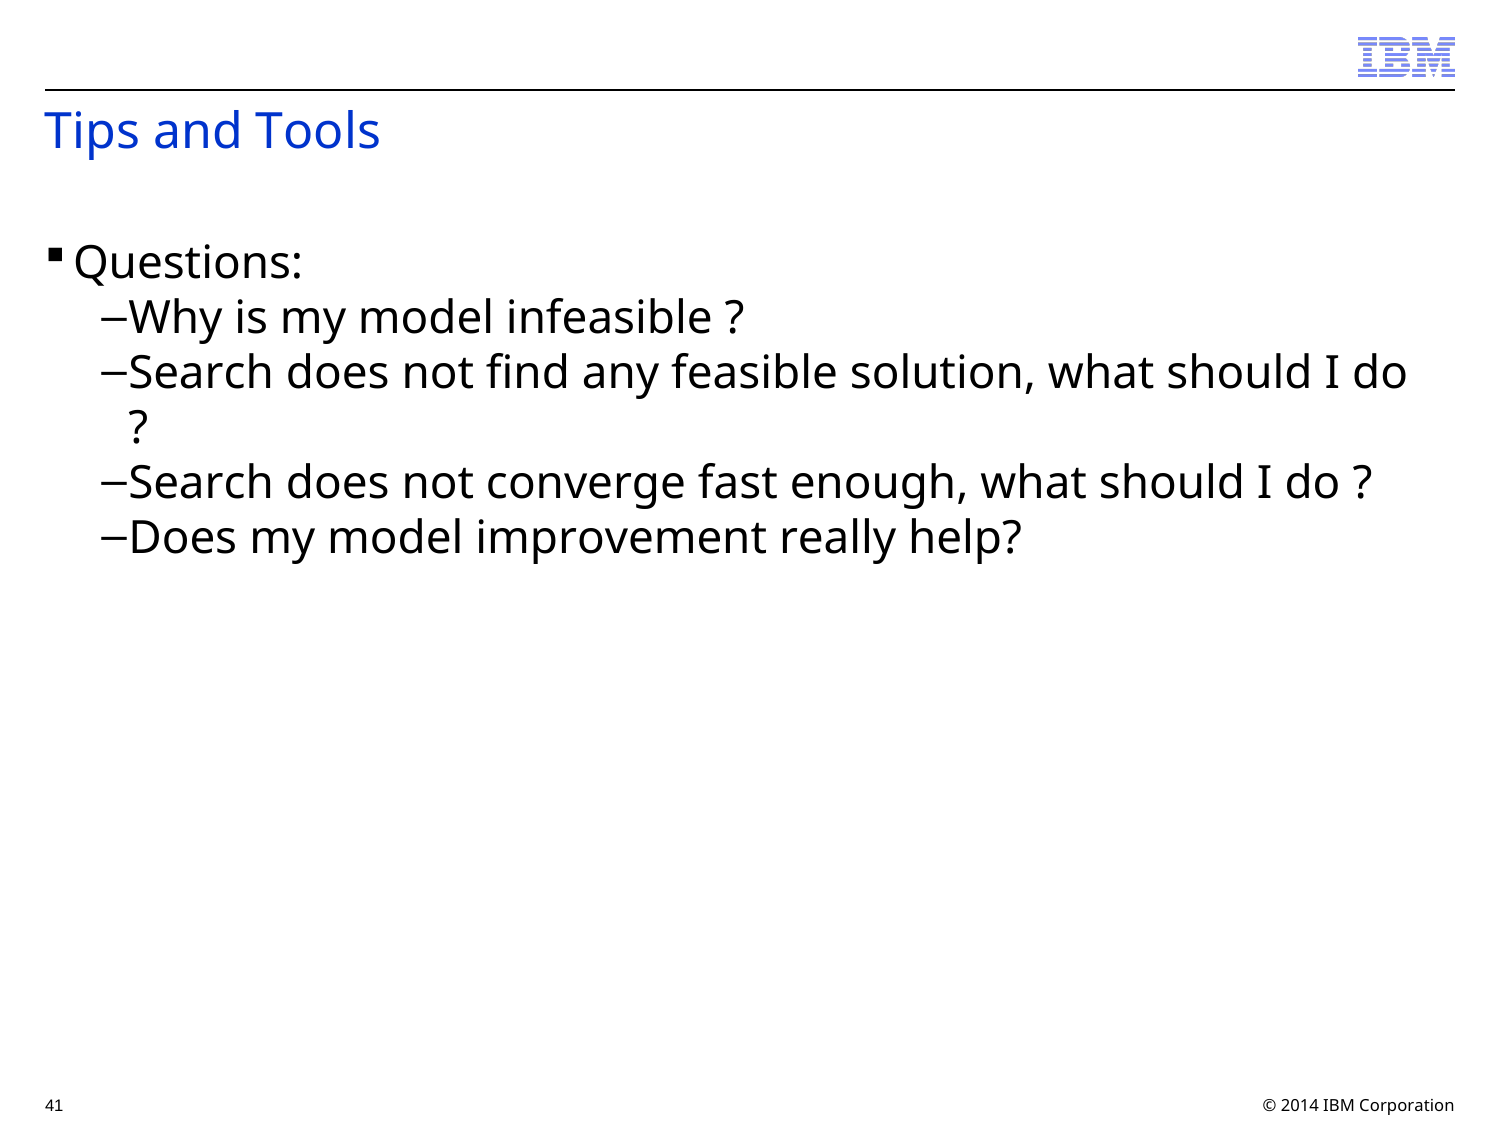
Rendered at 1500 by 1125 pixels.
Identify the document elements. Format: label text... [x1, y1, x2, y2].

list Questions: Why is my model infeasible ? Search does not find any feasible solution, what should I do ? Search does not converge fast enough, what should I do ? Does my model improvement really help? [29, 224, 1426, 661]
title Tips and Tools [29, 97, 1500, 203]
picture [1358, 37, 1455, 77]
